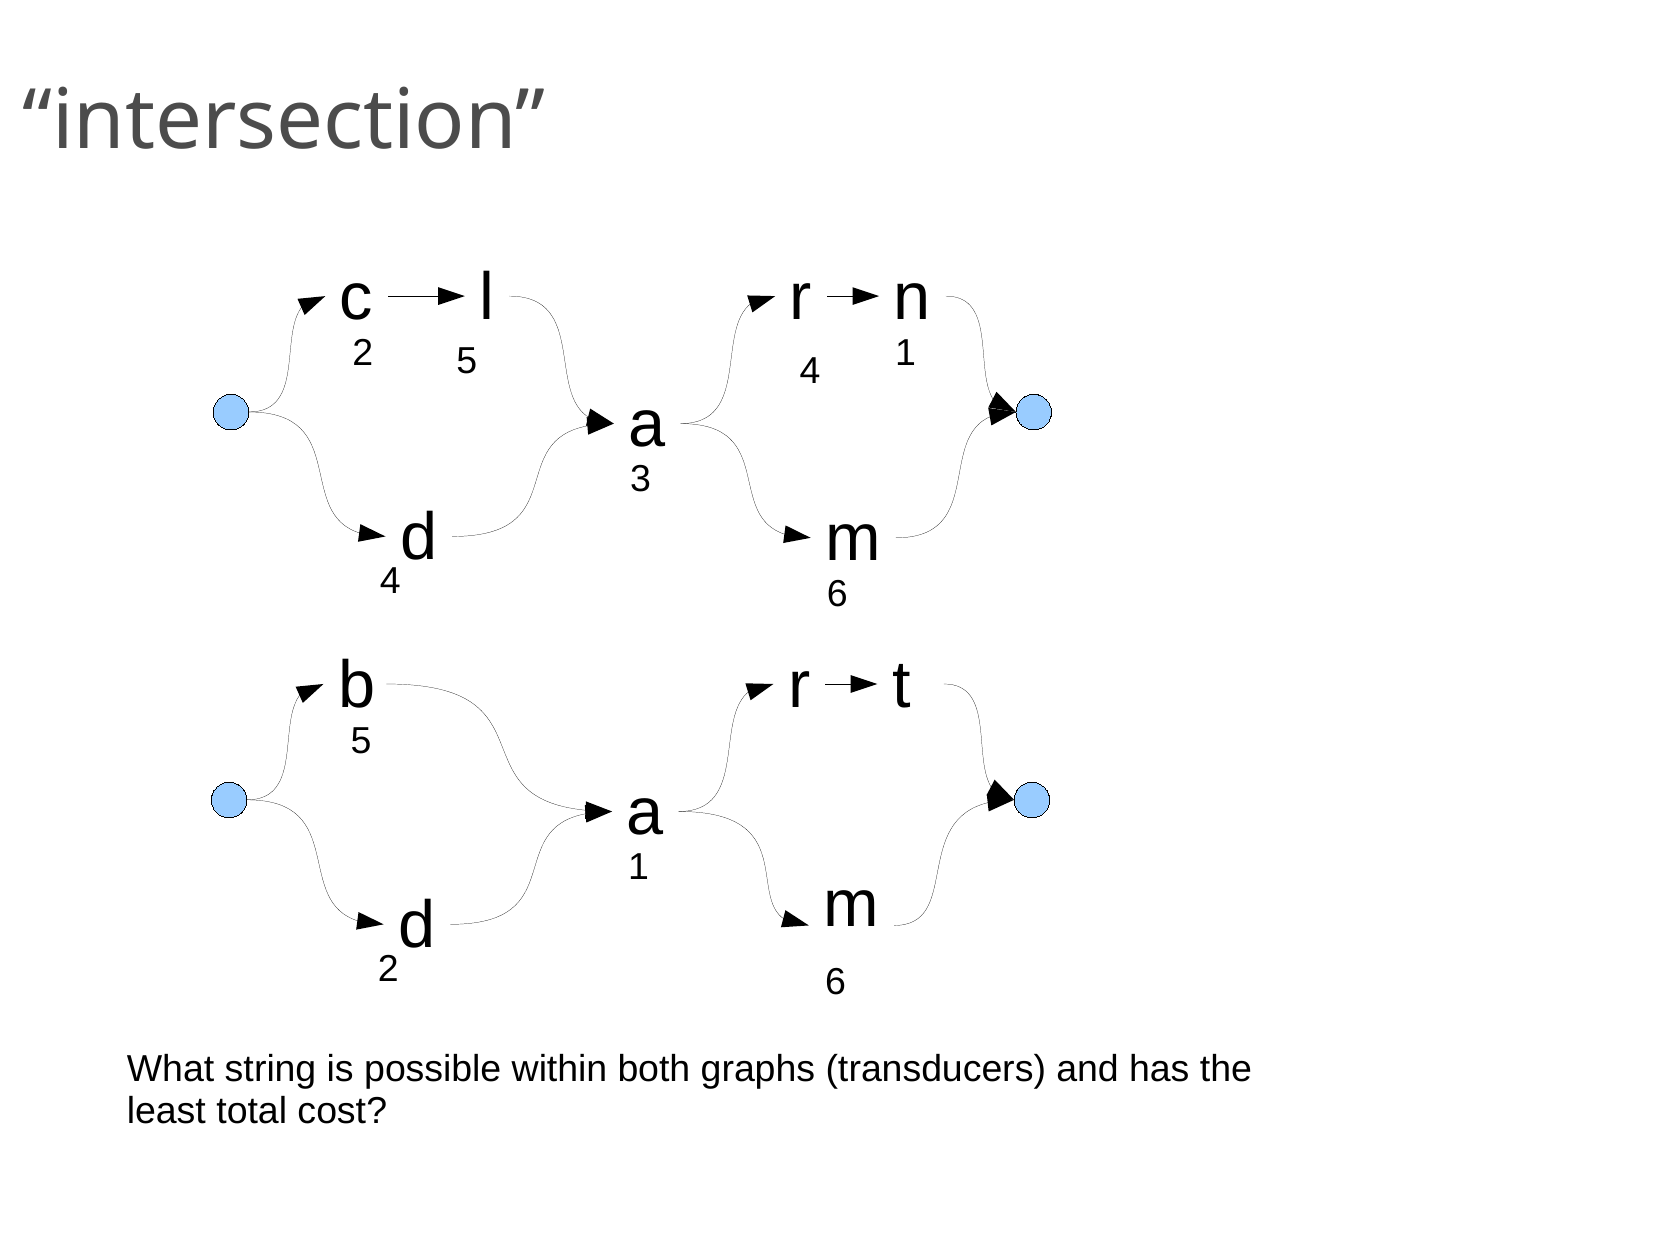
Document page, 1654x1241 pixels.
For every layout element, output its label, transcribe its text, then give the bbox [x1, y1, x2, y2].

text_box m [808, 858, 897, 949]
text_box c [325, 251, 389, 341]
text_box d [383, 879, 451, 970]
text_box [211, 782, 247, 818]
text_box b [323, 639, 387, 729]
text_box d [385, 491, 453, 582]
text_box a [612, 766, 679, 857]
text_box 5 [335, 712, 387, 769]
text_box 4 [364, 552, 443, 610]
text_box 5 [441, 332, 492, 390]
text_box r [775, 251, 828, 341]
text_box a [613, 378, 681, 469]
text_box m [810, 493, 896, 583]
text_box What string is possible within both graphs (transducers) and has the least total cost? [112, 1040, 1337, 1140]
text_box 6 [812, 564, 936, 622]
text_box 6 [810, 952, 934, 1010]
text_box [213, 394, 249, 430]
text_box 3 [615, 450, 666, 507]
text_box l [464, 251, 510, 341]
text_box 1 [880, 323, 1004, 381]
text_box 4 [784, 341, 909, 399]
text_box r [773, 639, 826, 729]
text_box 1 [613, 837, 664, 895]
text_box [1014, 782, 1050, 818]
text_box 2 [337, 324, 388, 381]
text_box t [877, 639, 944, 729]
text_box n [879, 251, 946, 341]
title “intersection” [22, 19, 1654, 213]
text_box [1016, 394, 1052, 430]
text_box 2 [363, 940, 442, 998]
